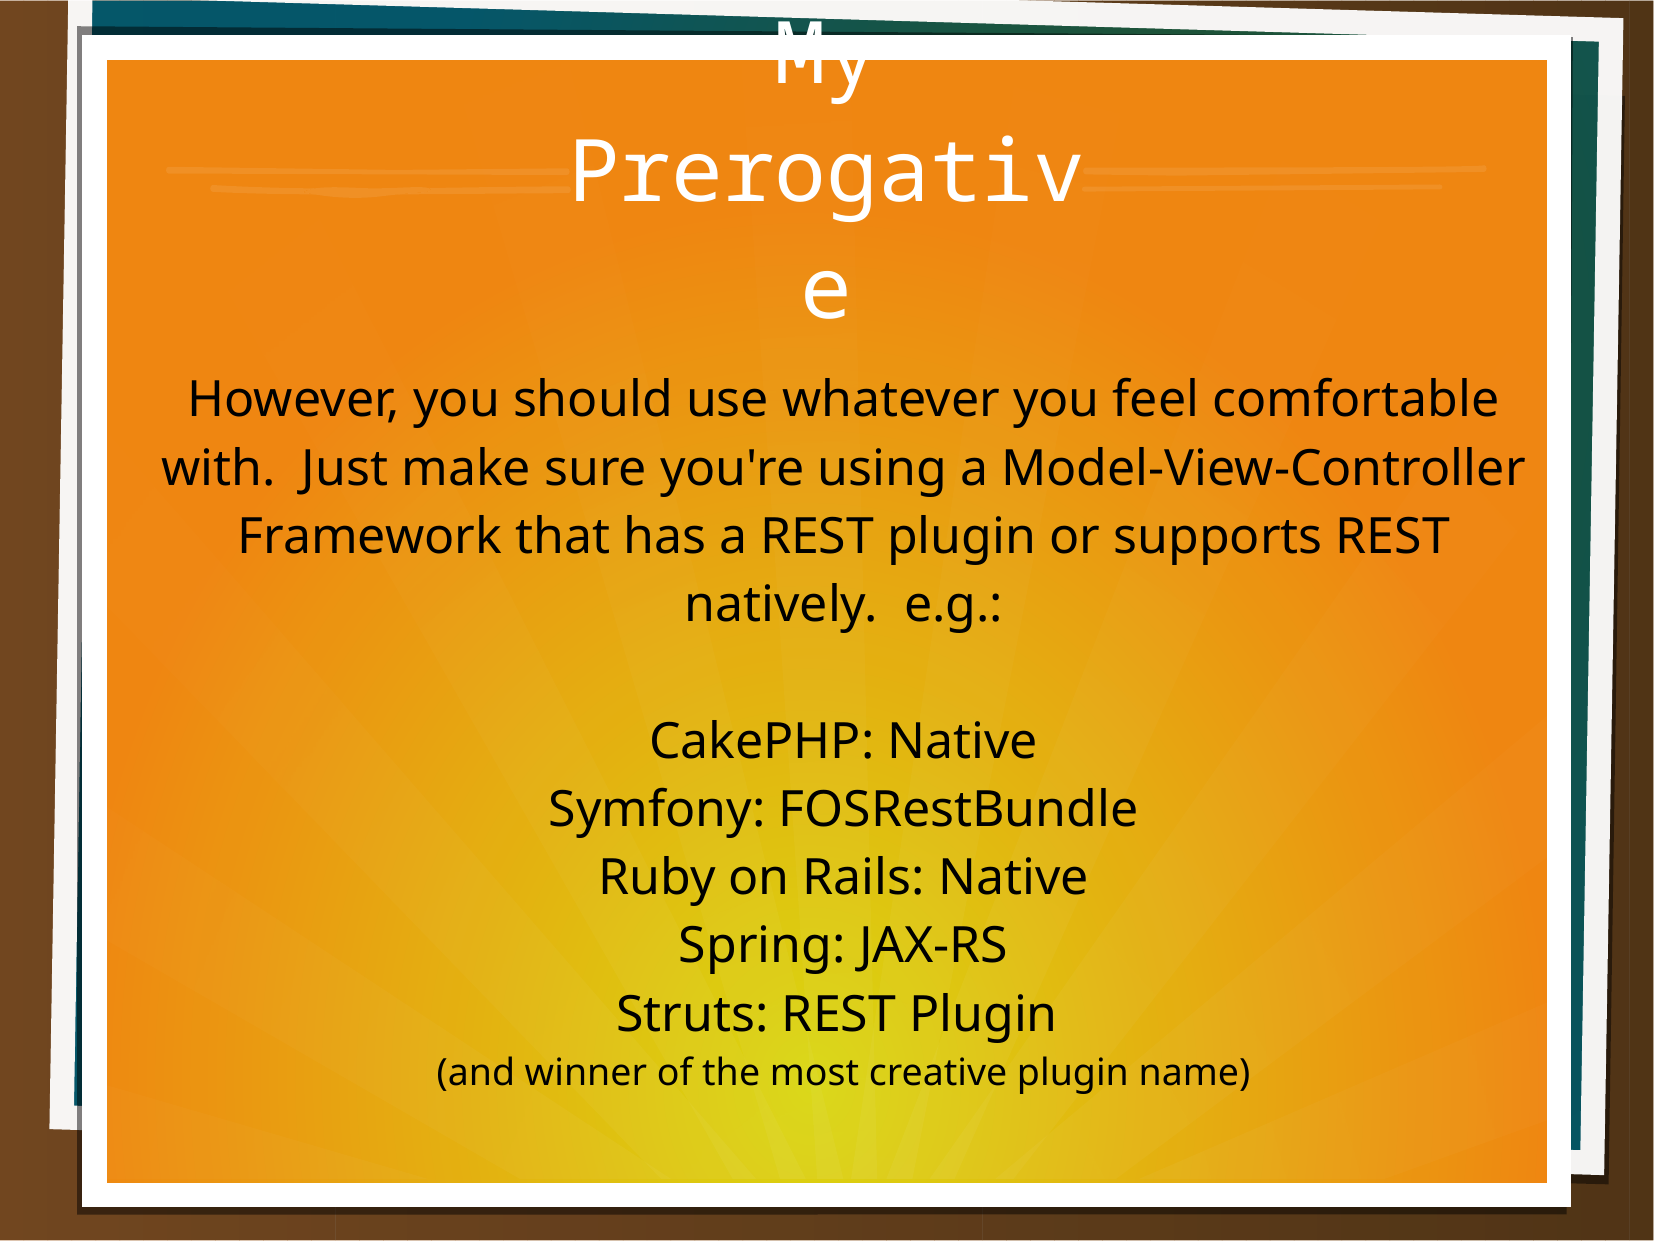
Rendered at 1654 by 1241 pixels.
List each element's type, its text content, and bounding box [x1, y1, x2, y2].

subtitle However, you should use whatever you feel comfortable with. Just make sure you're using a Model-View-Controller Framework that has a REST plugin or supports REST natively. e.g.: CakePHP: Native Symfony: FOSRestBundle Ruby on Rails: Native Spring: JAX-RS Struts: REST Plugin (and winner of the most creative plugin name) [150, 290, 1538, 1171]
title My Prerogative [566, 68, 1087, 268]
